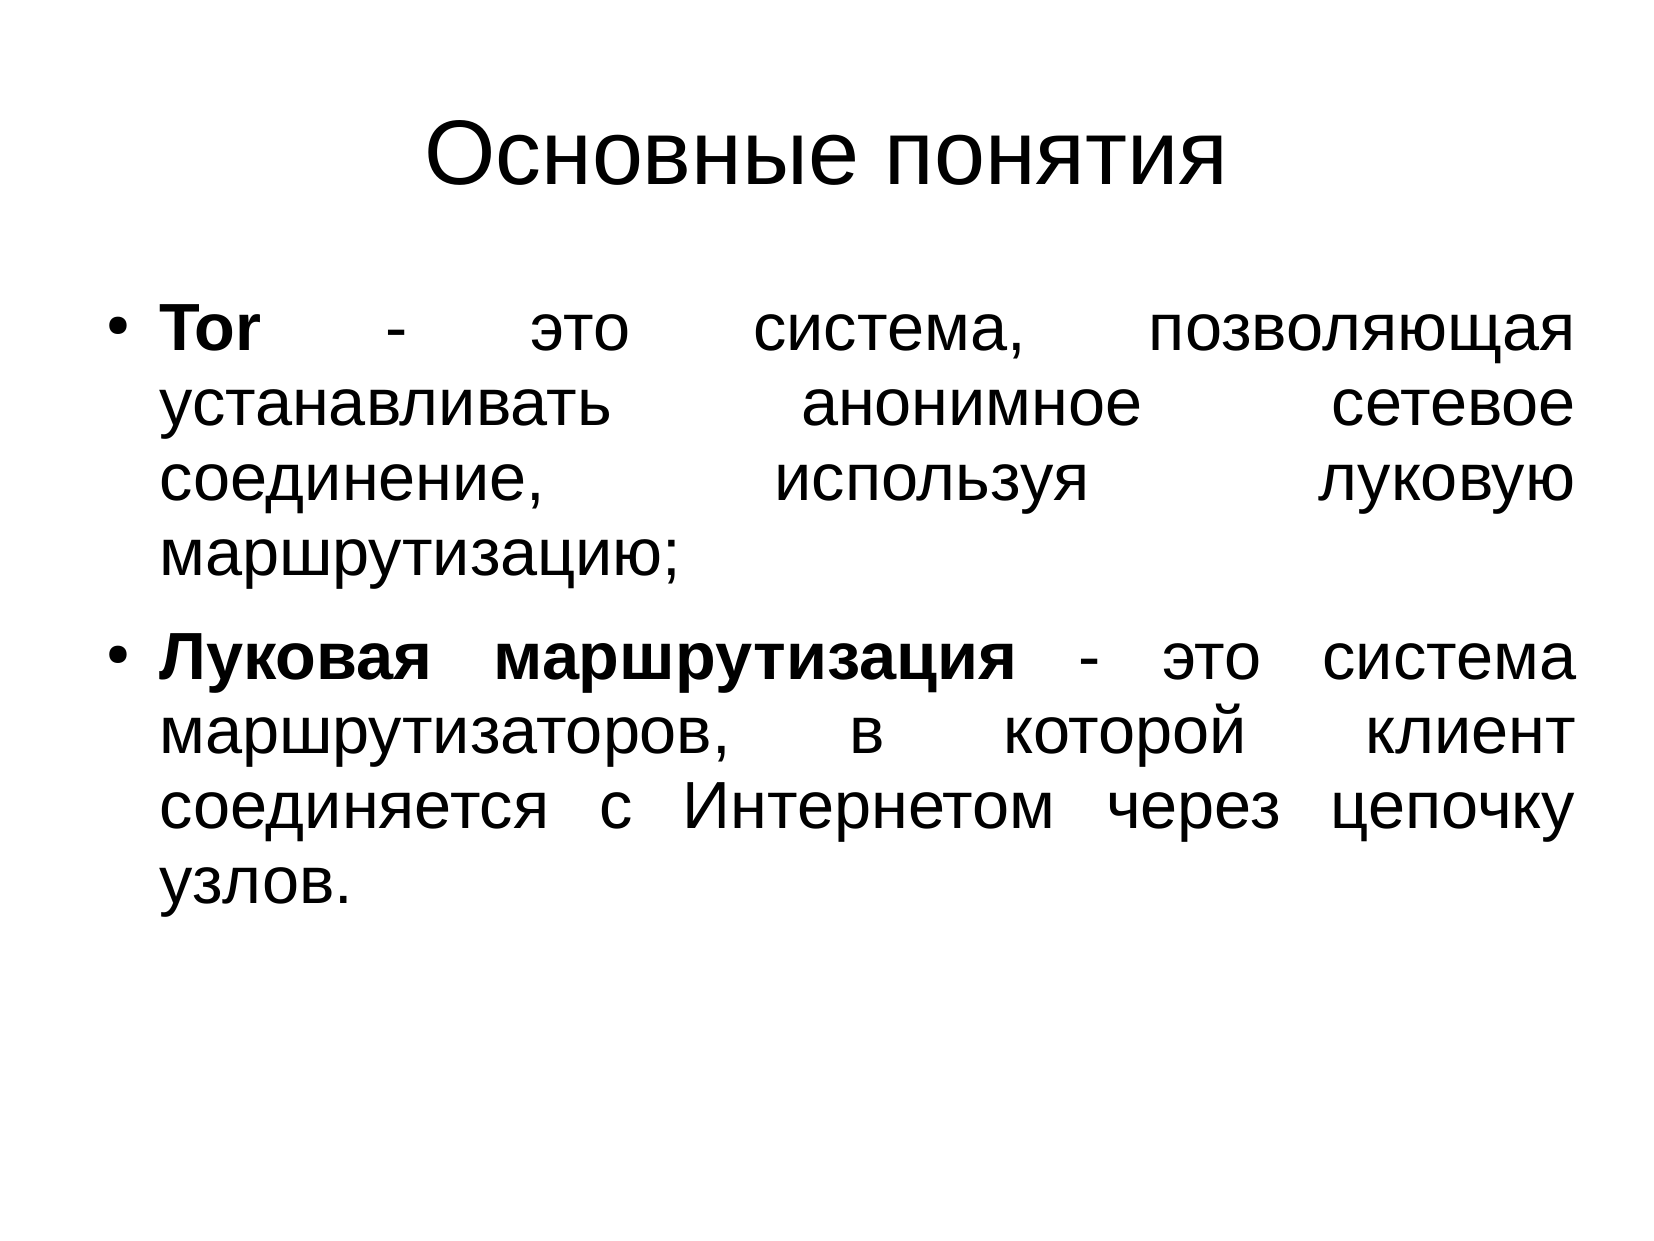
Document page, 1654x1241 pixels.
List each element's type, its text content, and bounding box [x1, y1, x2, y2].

title Основные понятия [82, 49, 1571, 257]
list Tor - это система, позволяющая устанавливать анонимное сетевое соединение, используя луковую маршрутизацию; Луковая маршрутизация - это система маршрутизаторов, в которой клиент соединяется с Интернетом через цепочку узлов. [88, 290, 1577, 1010]
